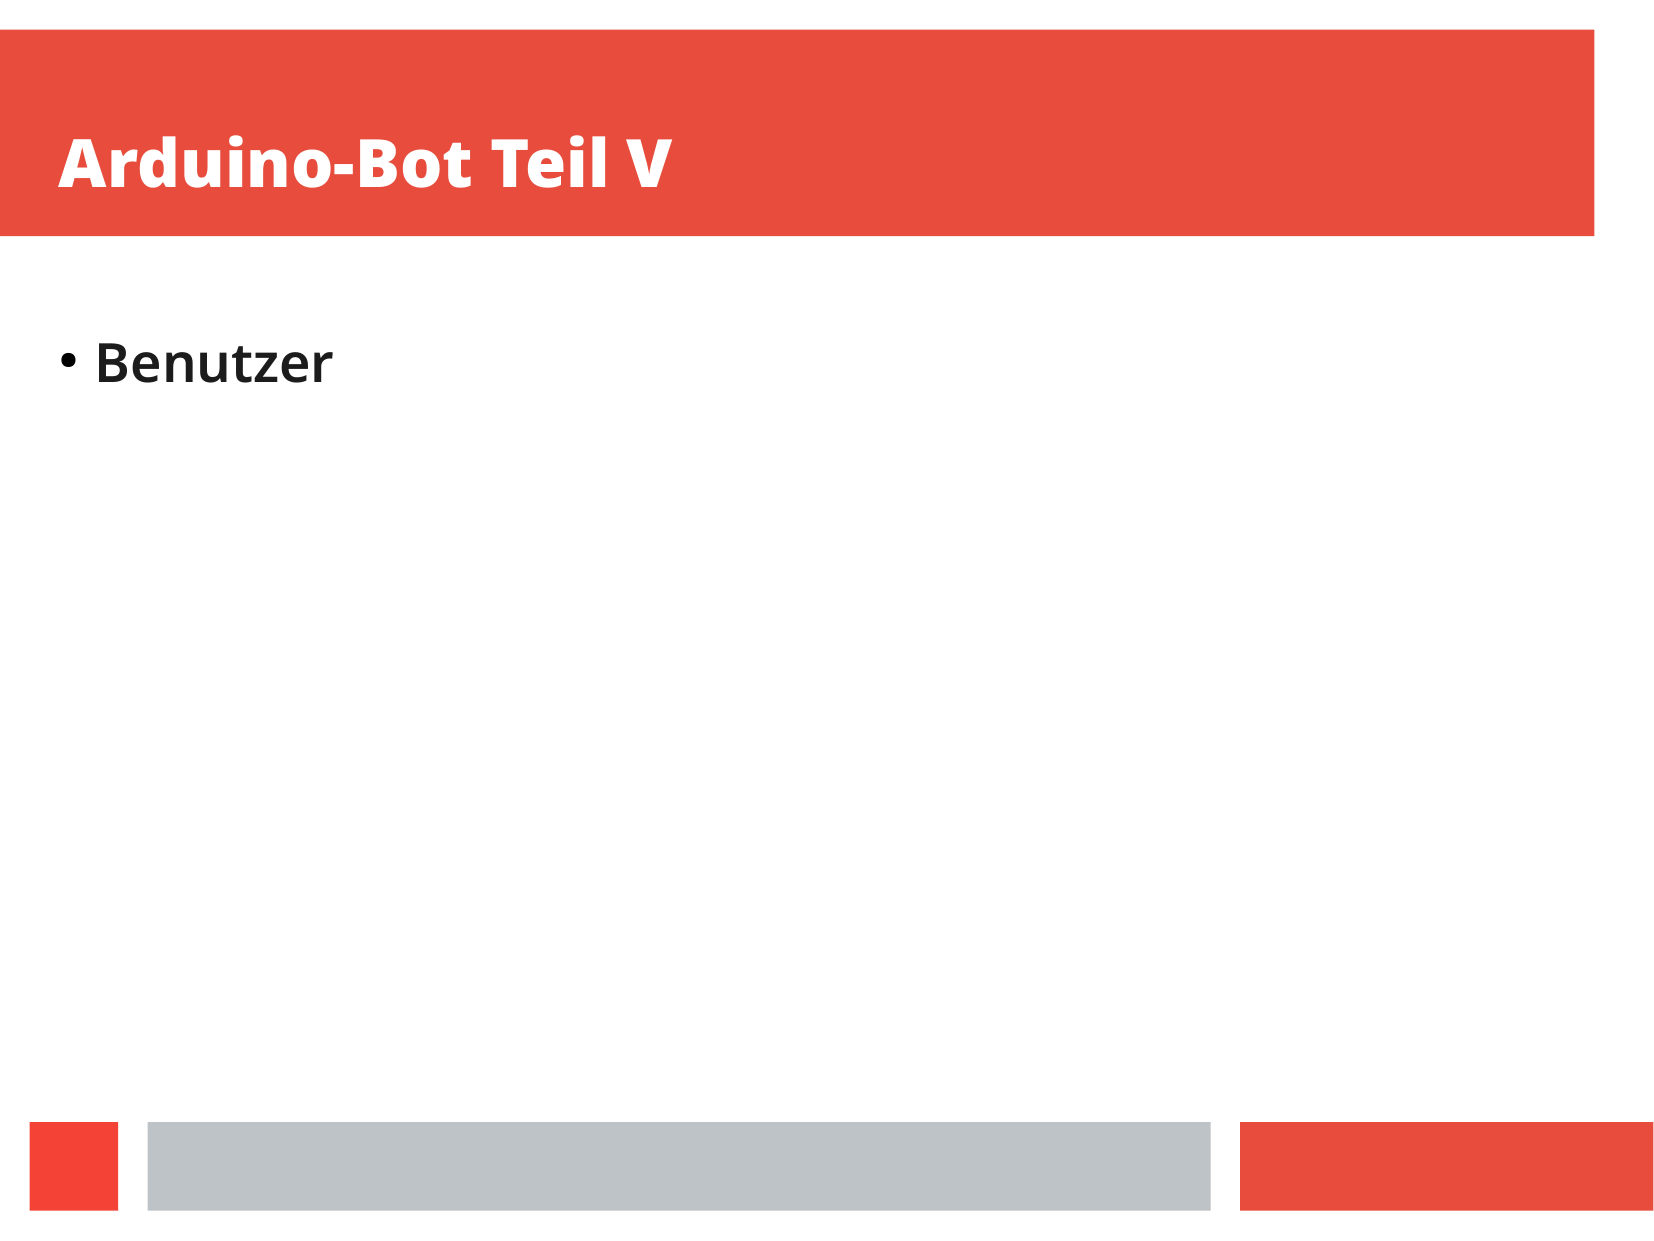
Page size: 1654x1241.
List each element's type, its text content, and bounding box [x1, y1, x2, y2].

list Benutzer [59, 324, 1565, 1093]
title Arduino-Bot Teil V [59, 59, 1595, 207]
